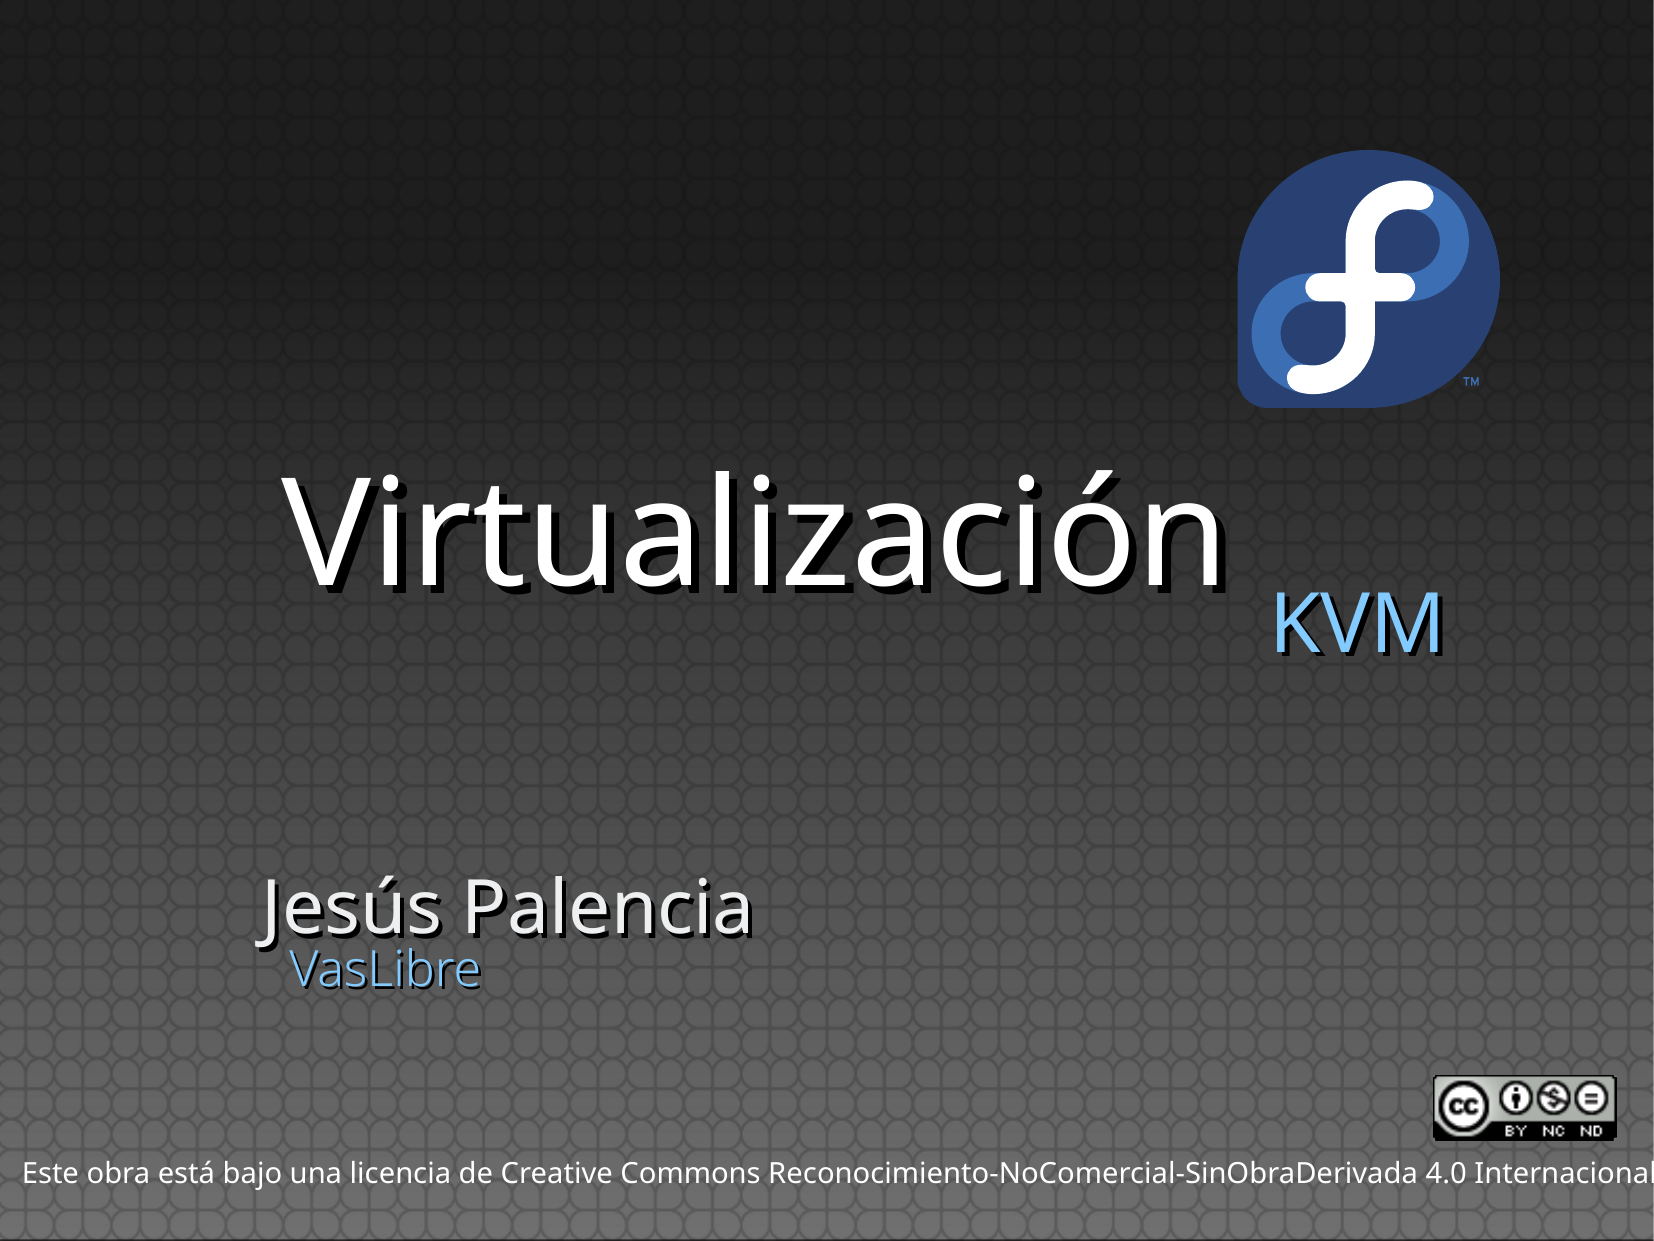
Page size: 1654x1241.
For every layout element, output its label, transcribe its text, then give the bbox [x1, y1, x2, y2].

text_box Virtualización [37, 417, 1475, 608]
subtitle KVM [100, 608, 1447, 669]
text_box Este obra está bajo una licencia de Creative Commons Reconocimiento-NoComercial-SinObraDerivada 4.0 Internacional. [37, 1144, 1650, 1229]
text_box Jesús Palencia [246, 846, 998, 949]
text_box VasLibre [274, 925, 806, 1000]
picture [0, 0, 1654, 1241]
